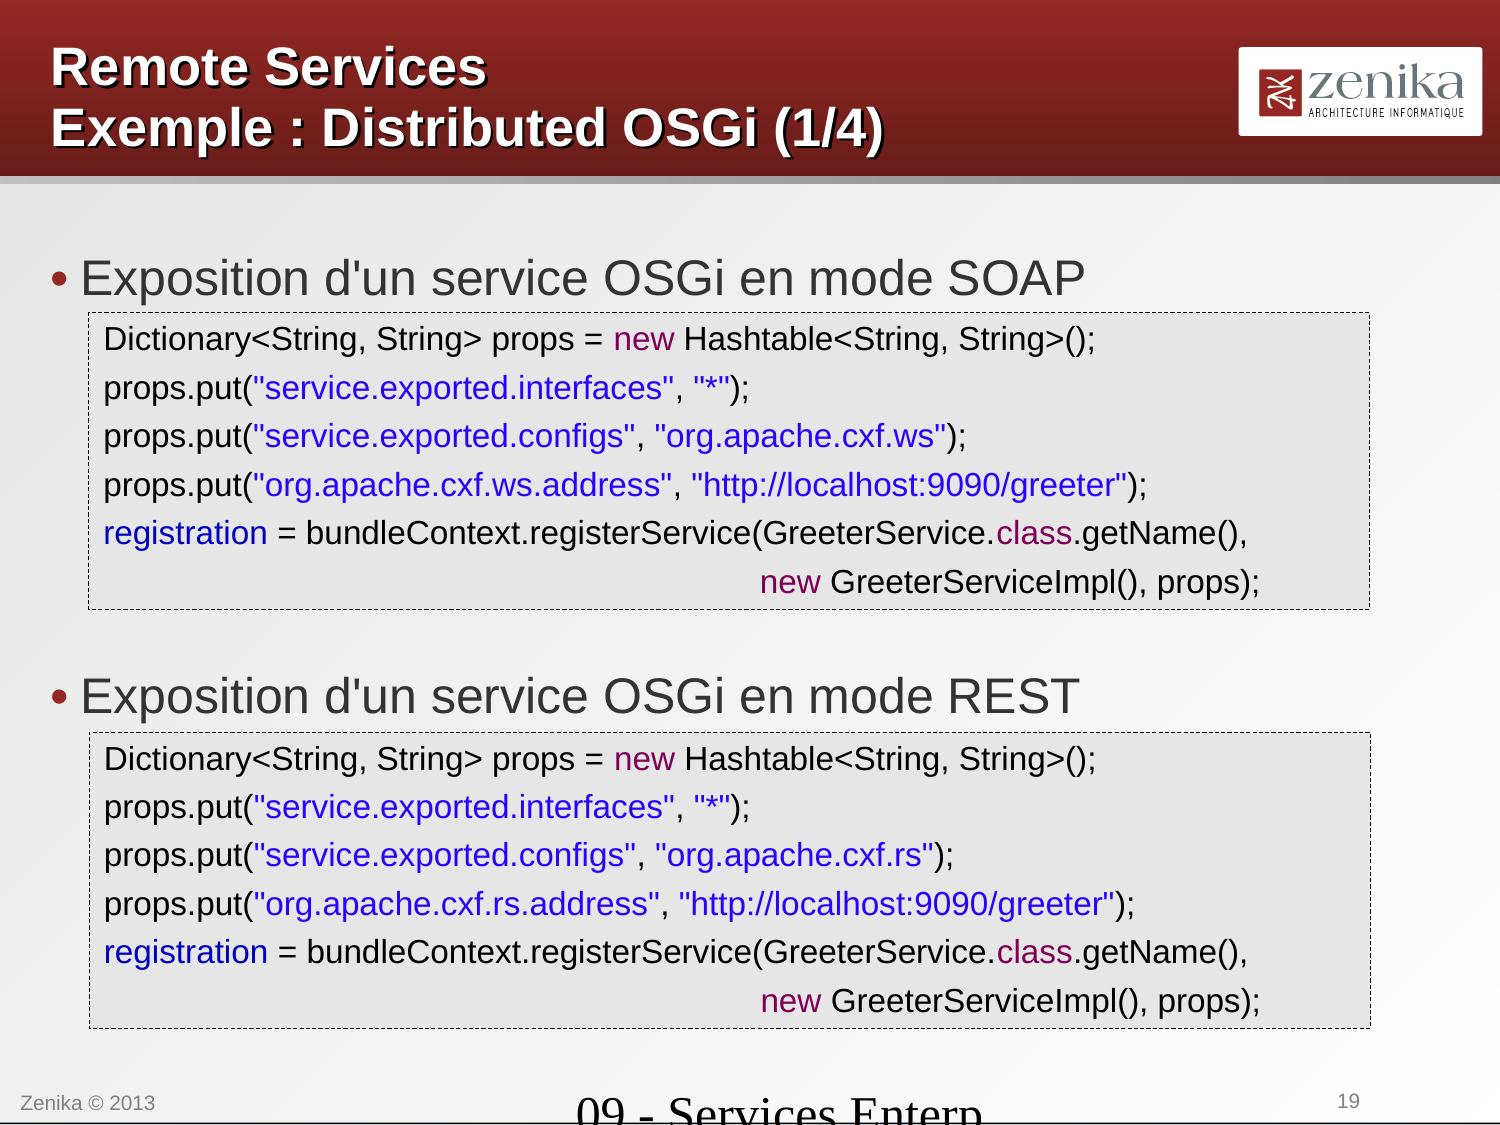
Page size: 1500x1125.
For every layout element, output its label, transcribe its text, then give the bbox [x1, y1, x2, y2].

list Exposition d'un service OSGi en mode SOAP Exposition d'un service OSGi en mode REST [50, 249, 1435, 1064]
picture [1257, 58, 1464, 125]
title Remote Services Exemple : Distributed OSGi (1/4) [50, 15, 1206, 180]
list Dictionary<String, String> props = new Hashtable<String, String>(); props.put("service.exported.interfaces", "*"); props.put("service.exported.configs", "org.apache.cxf.rs"); props.put("org.apache.cxf.rs.address", "http://localhost:9090/greeter"); registration = bundleContext.registerService(GreeterService.class.getName(), new GreeterServiceImpl(), props); [89, 732, 1371, 1029]
list Dictionary<String, String> props = new Hashtable<String, String>(); props.put("service.exported.interfaces", "*"); props.put("service.exported.configs", "org.apache.cxf.ws"); props.put("org.apache.cxf.ws.address", "http://localhost:9090/greeter"); registration = bundleContext.registerService(GreeterService.class.getName(), new GreeterServiceImpl(), props); [88, 312, 1370, 610]
